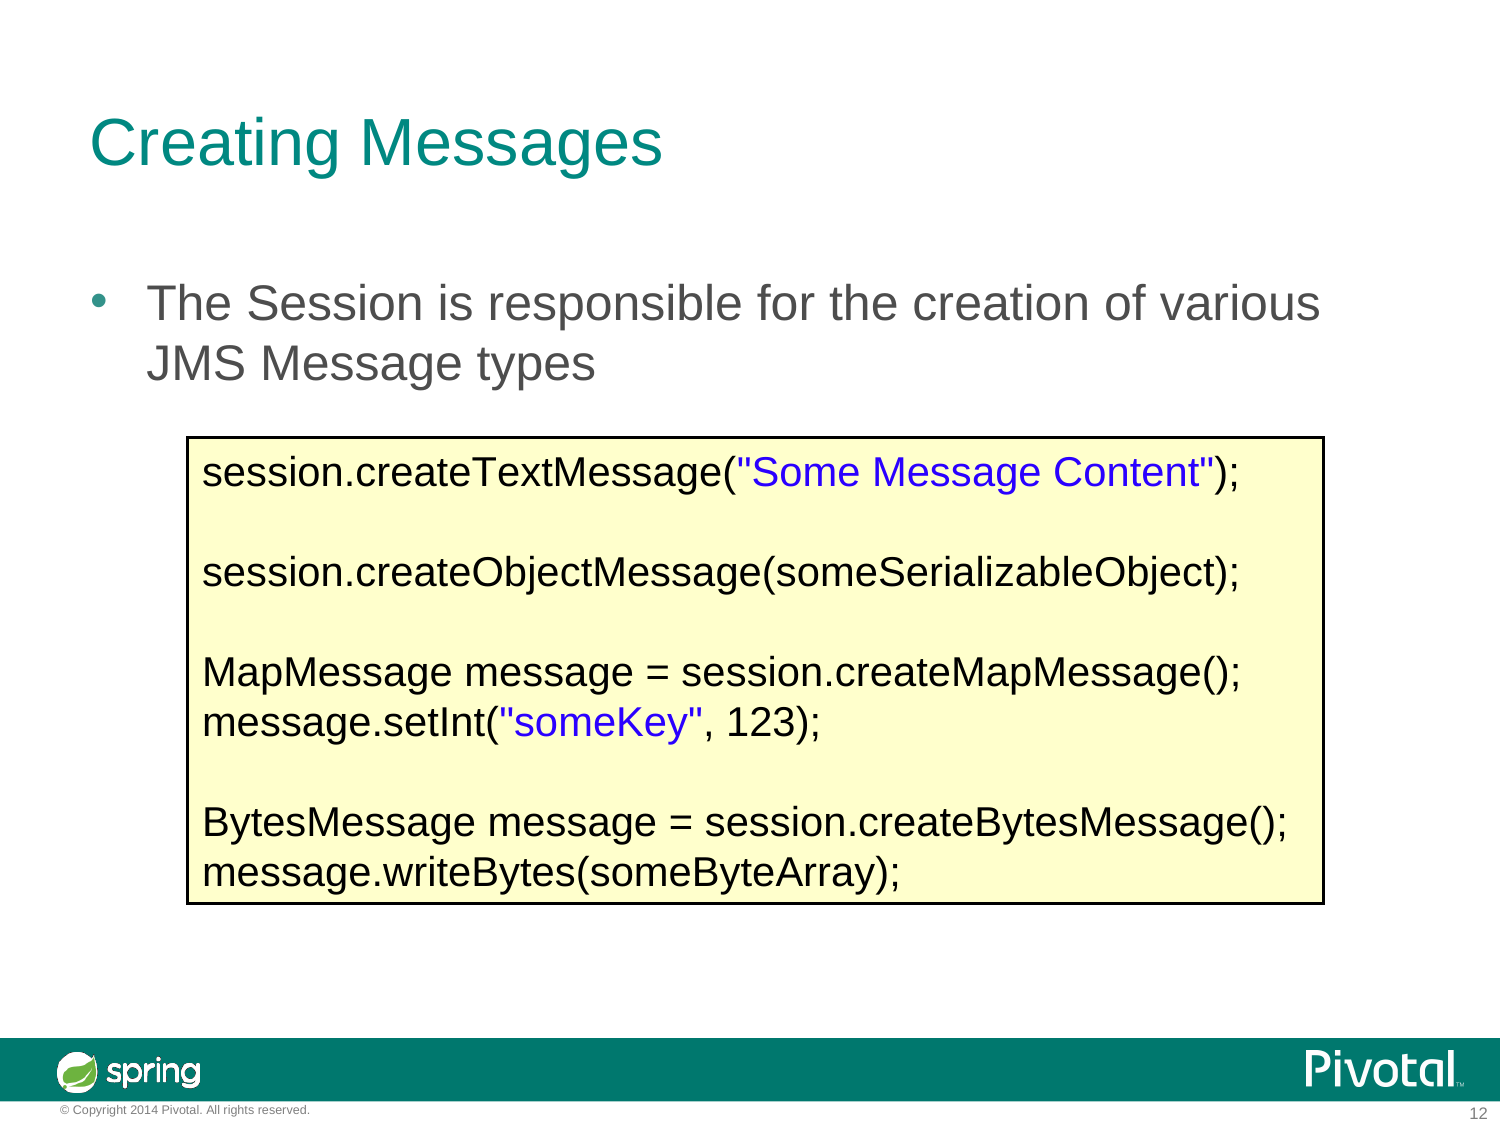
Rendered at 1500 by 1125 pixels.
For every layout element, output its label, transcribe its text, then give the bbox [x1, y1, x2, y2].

list The Session is responsible for the creation of various JMS Message types [75, 262, 1426, 1005]
picture [32, 1041, 210, 1103]
title Creating Messages [75, 44, 1426, 233]
picture [1306, 1050, 1464, 1087]
text_box session.createTextMessage("Some Message Content"); session.createObjectMessage(someSerializableObject); MapMessage message = session.createMapMessage(); message.setInt("someKey", 123); BytesMessage message = session.createBytesMessage(); message.writeBytes(someByteArray); [187, 437, 1324, 904]
